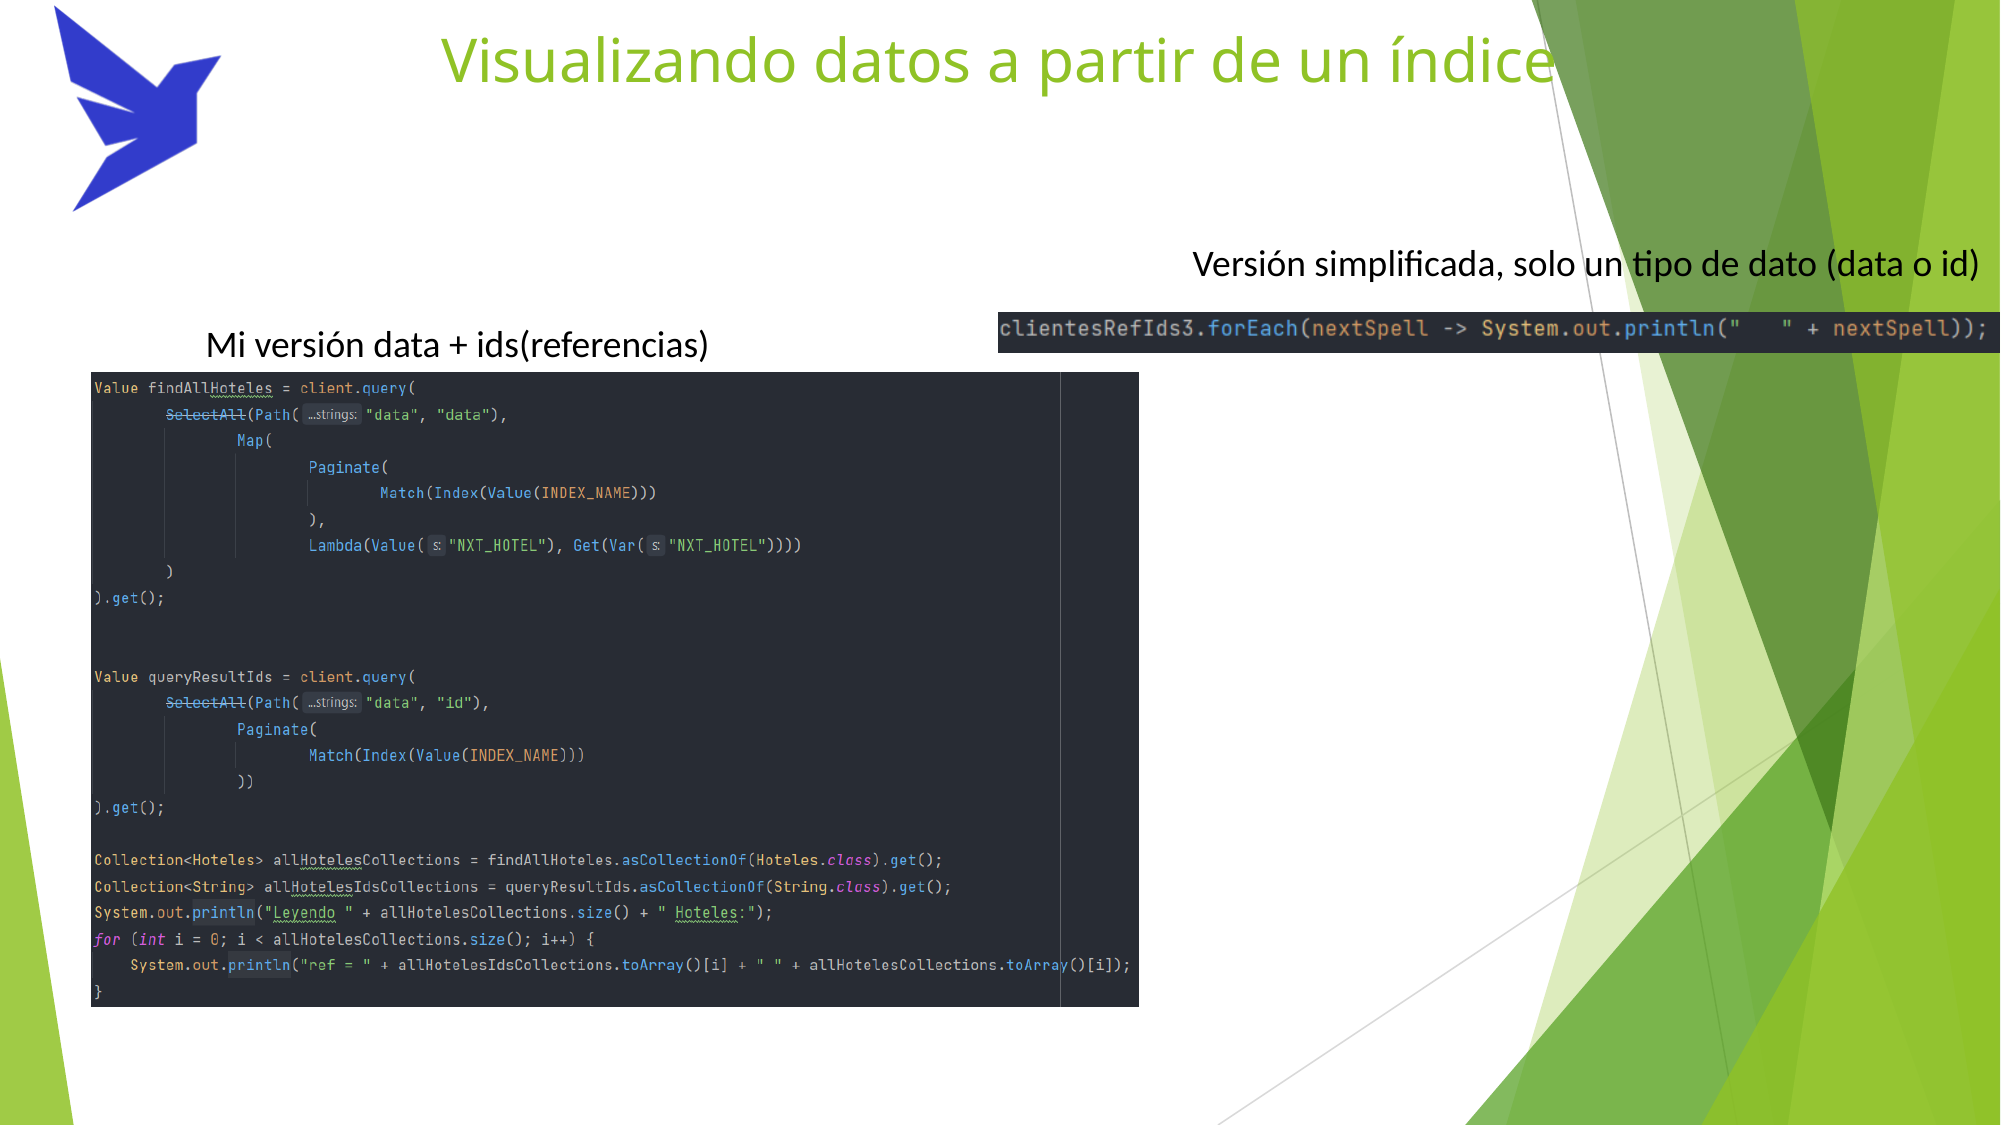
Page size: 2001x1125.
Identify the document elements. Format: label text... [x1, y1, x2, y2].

text_box Mi versión data + ids(referencias) [190, 312, 754, 373]
picture [998, 312, 2000, 353]
text_box Versión simplificada, solo un tipo de dato (data o id) [1177, 230, 2000, 292]
picture [54, 5, 261, 212]
title Visualizando datos a partir de un índice [261, 15, 1863, 109]
picture [91, 372, 1139, 1007]
